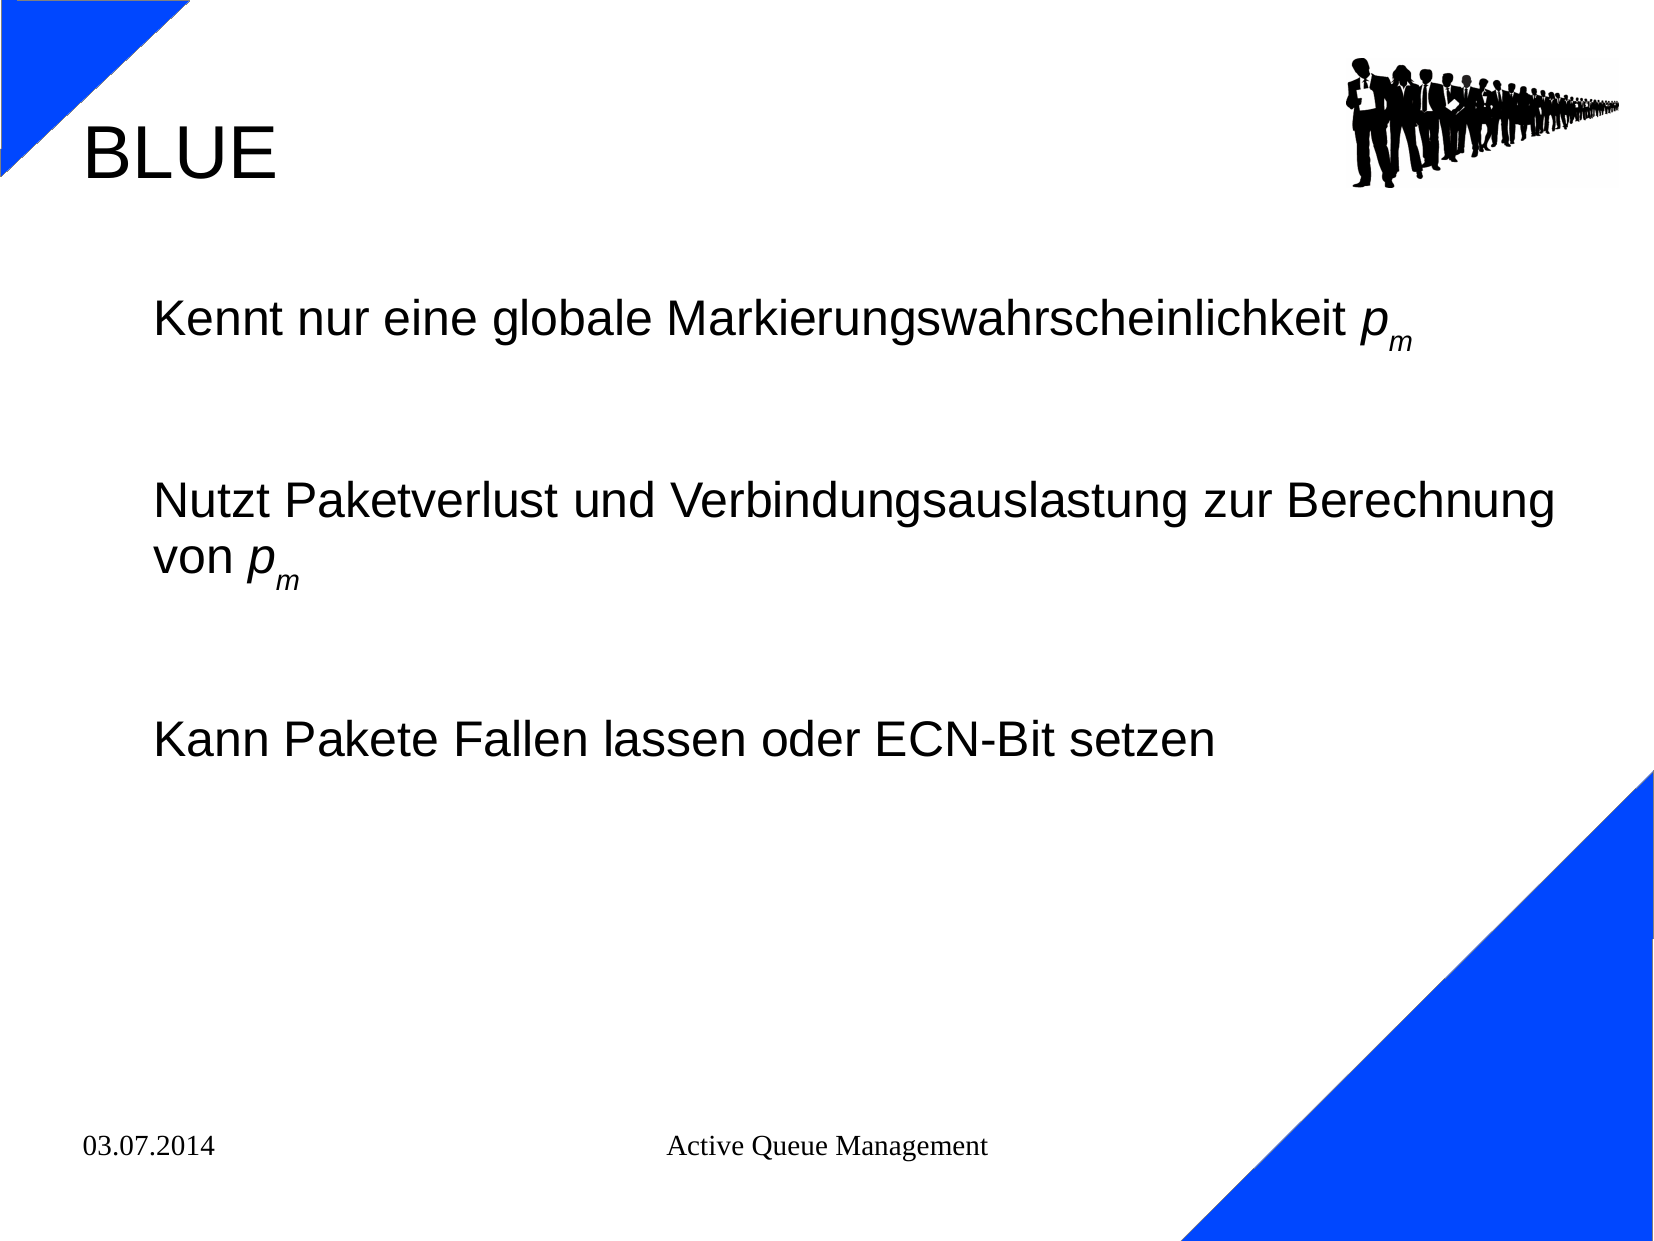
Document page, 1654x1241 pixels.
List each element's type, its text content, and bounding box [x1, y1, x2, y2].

text_box [0, 0, 190, 177]
text_box [1180, 770, 1654, 1241]
list Kennt nur eine globale Markierungswahrscheinlichkeit pm Nutzt Paketverlust und Verbindungsauslastung zur Berechnung von pm Kann Pakete Fallen lassen oder ECN-Bit setzen [82, 290, 1571, 1109]
picture [1346, 58, 1619, 188]
title BLUE [82, 49, 1571, 257]
